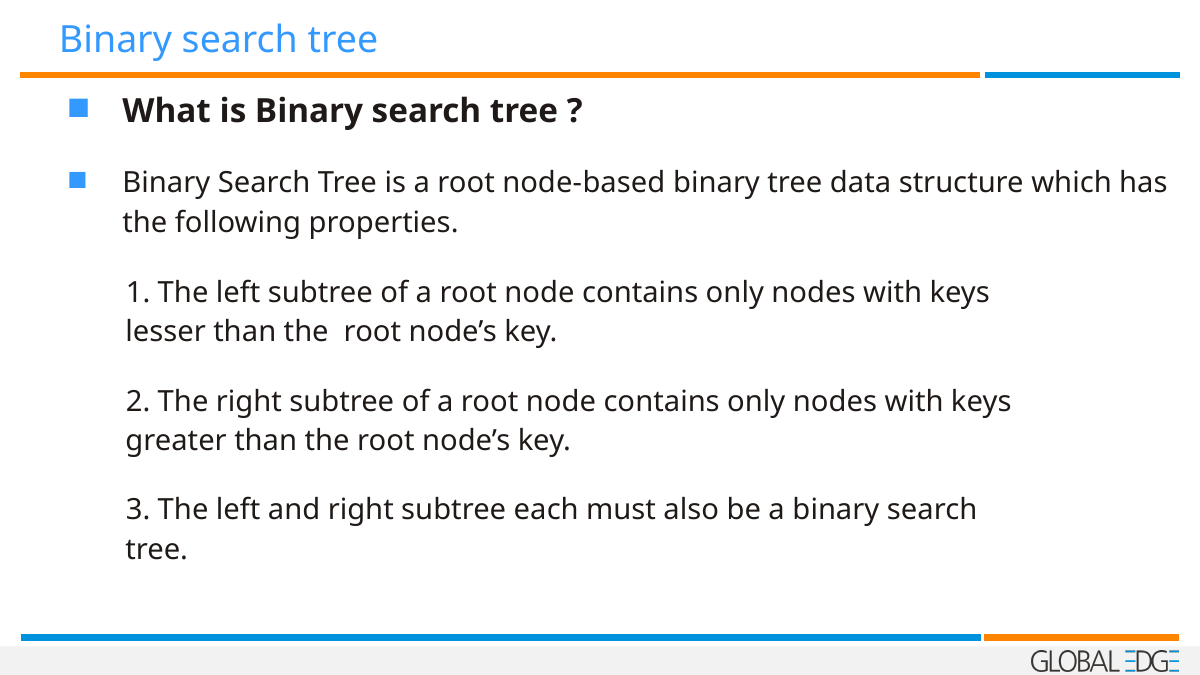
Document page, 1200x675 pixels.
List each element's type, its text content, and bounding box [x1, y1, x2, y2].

picture [1031, 650, 1179, 672]
list What is Binary search tree ? Binary Search Tree is a root node-based binary tree data structure which has the following properties. 1. The left subtree of a root node contains only nodes with keys lesser than the root node’s key. 2. The right subtree of a root node contains only nodes with keys greater than the root node’s key. 3. The left and right subtree each must also be a binary search tree. [51, 86, 1200, 615]
title Binary search tree [58, 11, 1134, 65]
